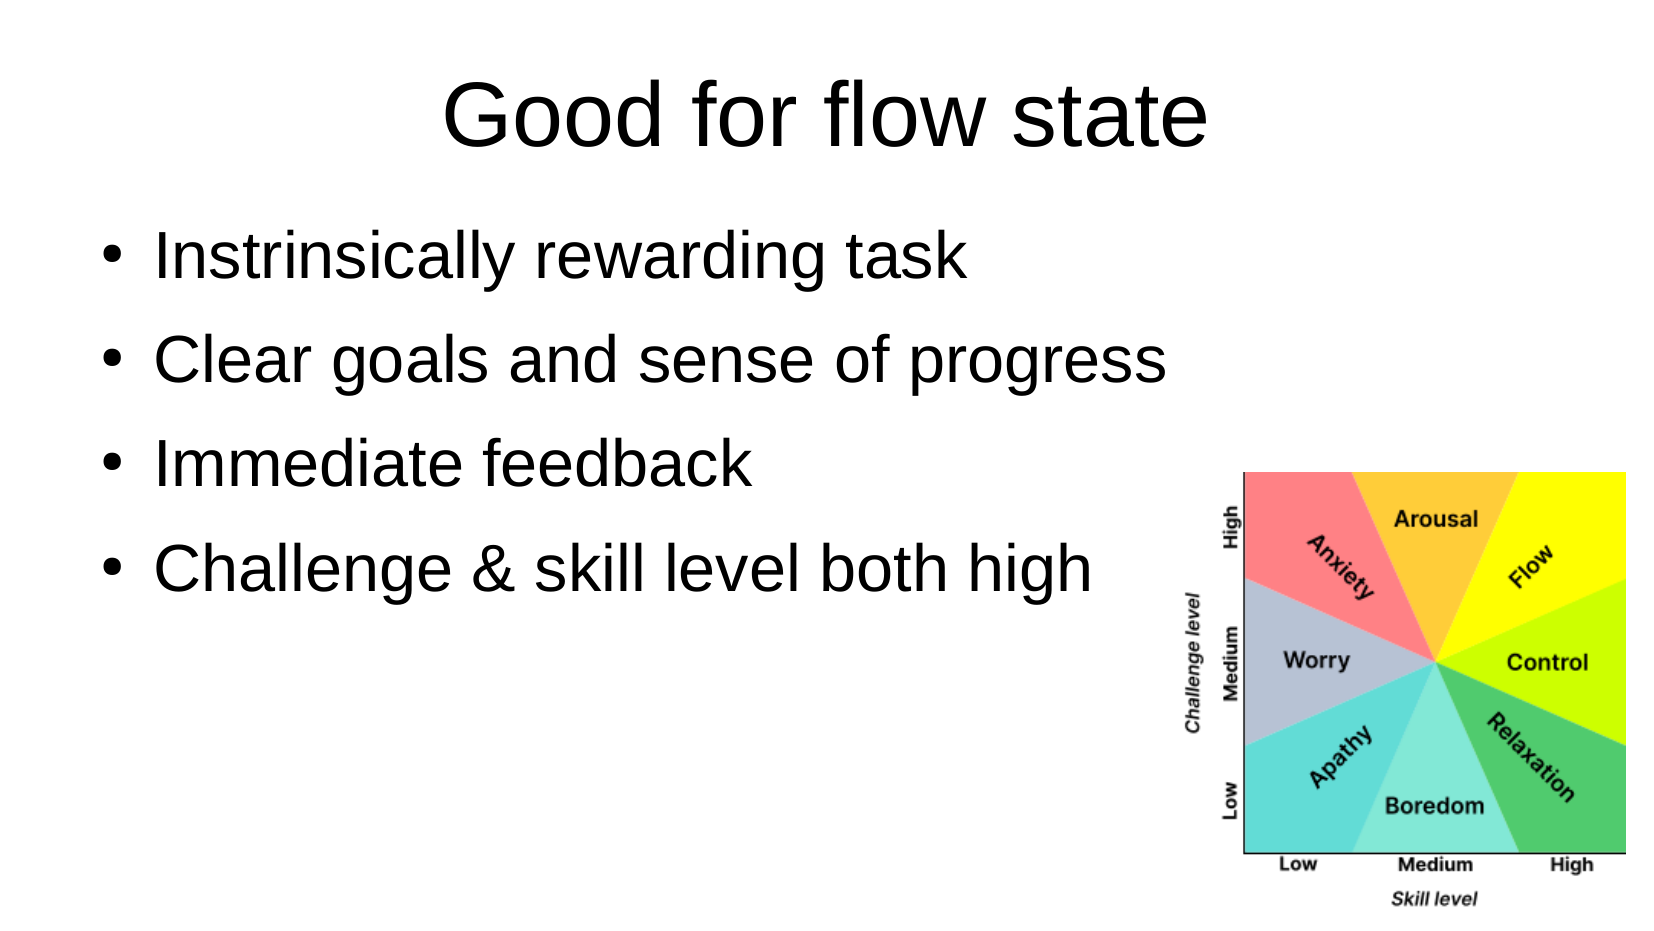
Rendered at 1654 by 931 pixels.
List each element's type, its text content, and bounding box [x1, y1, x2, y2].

list Instrinsically rewarding task Clear goals and sense of progress Immediate feedback Challenge & skill level both high [82, 217, 1571, 758]
title Good for flow state [82, 37, 1571, 193]
picture [1167, 472, 1626, 931]
